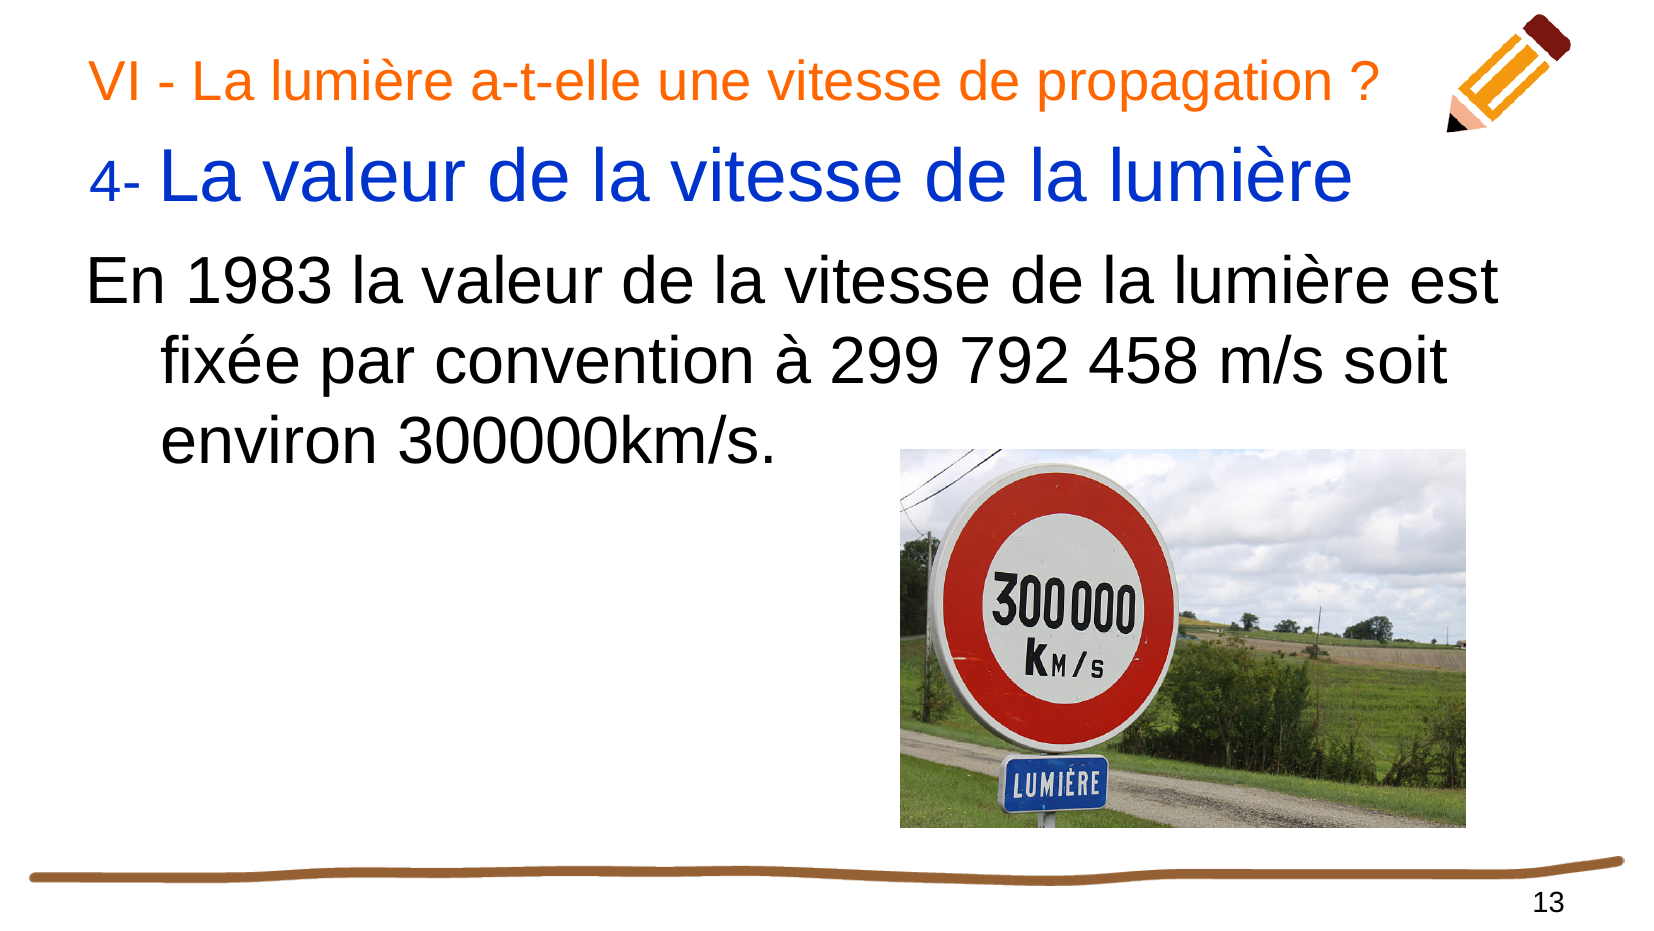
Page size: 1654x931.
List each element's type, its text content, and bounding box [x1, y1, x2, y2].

text_box 4- La valeur de la vitesse de la lumière [75, 126, 1613, 226]
picture [29, 856, 1625, 886]
picture [900, 449, 1466, 828]
picture [1446, 14, 1571, 126]
text_box En 1983 la valeur de la vitesse de la lumière est fixée par convention à 299 792 458 m/s soit environ 300000km/s. [70, 229, 1536, 485]
title VI - La lumière a-t-elle une vitesse de propagation ? [88, 29, 1447, 126]
